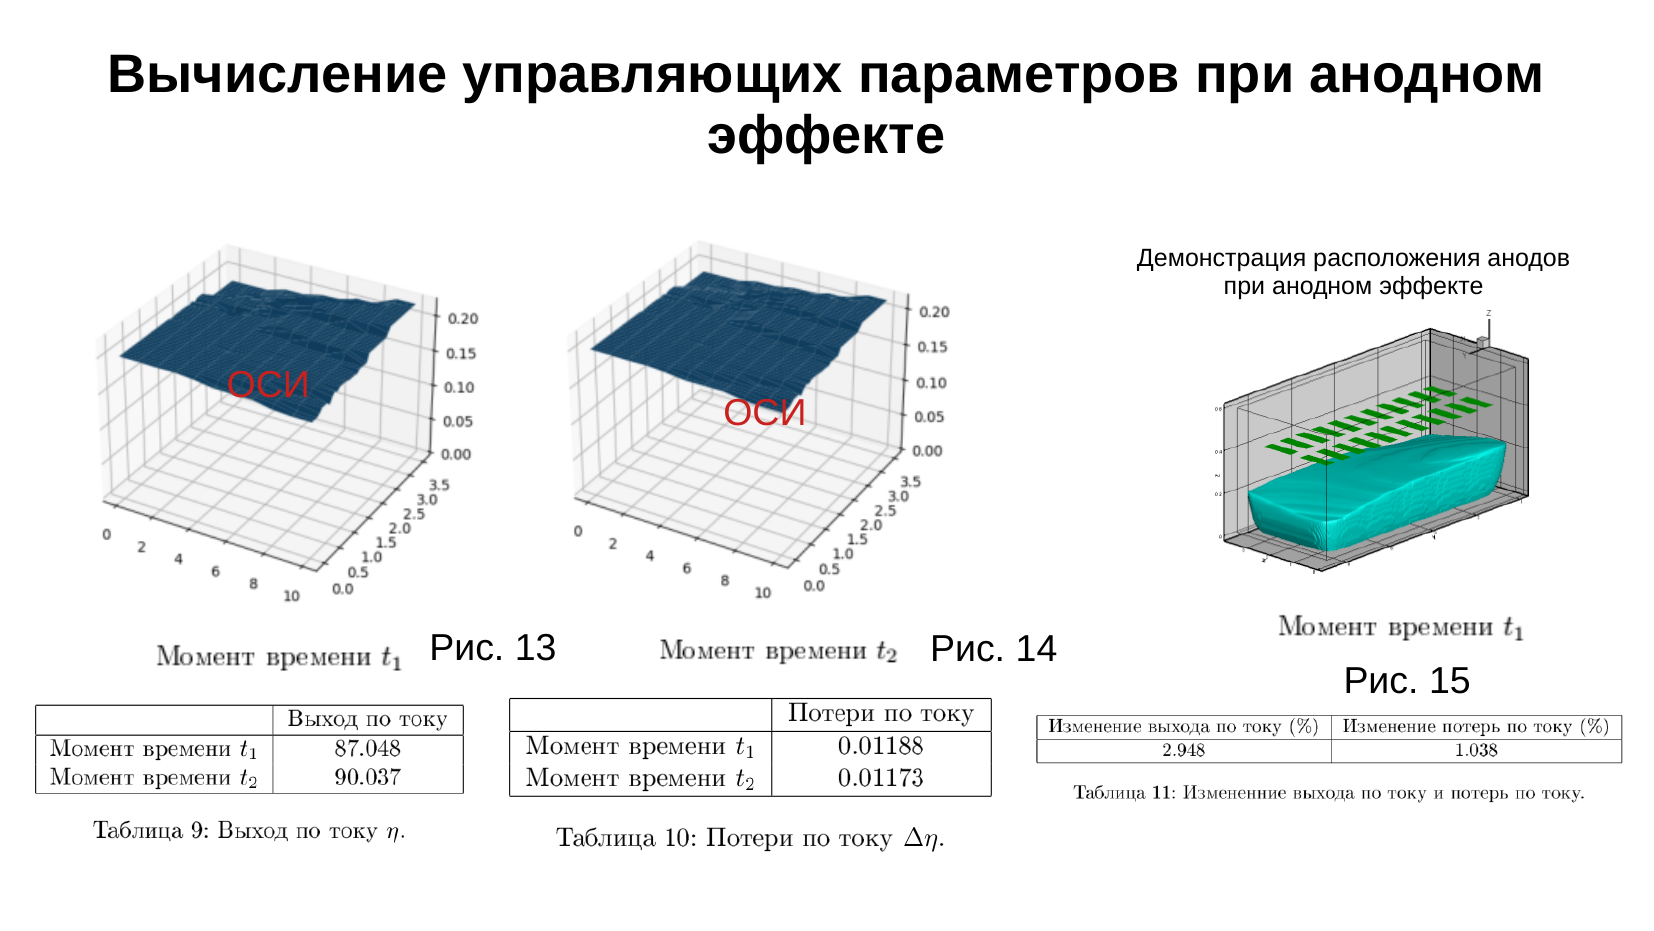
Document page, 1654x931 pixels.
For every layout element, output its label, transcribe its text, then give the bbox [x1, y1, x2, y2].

text_box Рис. 13 [414, 619, 591, 718]
picture [1033, 708, 1625, 809]
picture [501, 689, 1004, 869]
picture [509, 206, 1014, 680]
text_box Демонстрация расположения анодов при анодном эффекте [1122, 236, 1595, 308]
picture [1269, 603, 1532, 650]
text_box Рис. 15 [1328, 651, 1486, 708]
picture [1210, 308, 1536, 591]
picture [29, 695, 473, 857]
picture [22, 177, 502, 623]
text_box ОСИ [708, 383, 822, 441]
title Вычисление управляющих параметров при анодном эффекте [82, 29, 1571, 179]
text_box ОСИ [211, 356, 325, 414]
text_box Рис. 14 [915, 620, 1073, 691]
picture [147, 633, 410, 680]
